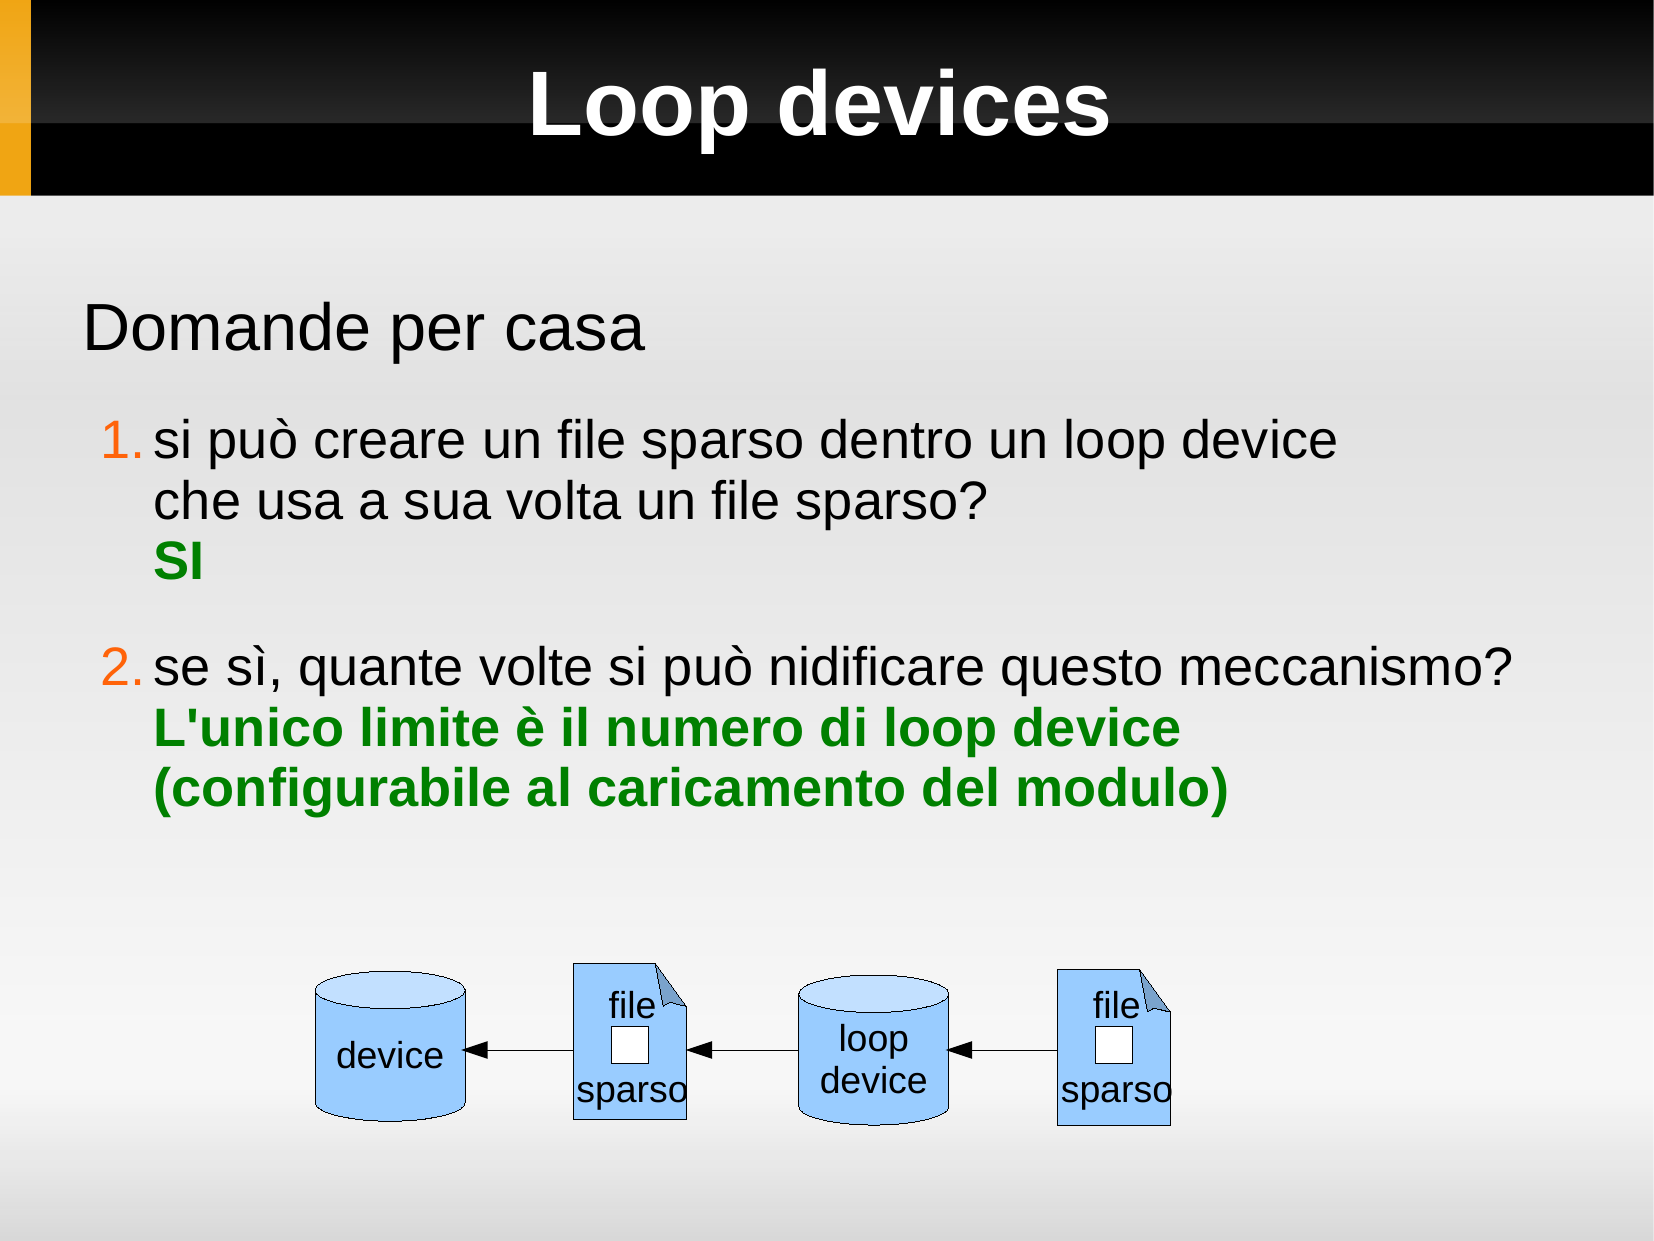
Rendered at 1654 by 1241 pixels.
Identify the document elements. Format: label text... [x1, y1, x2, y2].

text_box [1057, 969, 1146, 977]
text_box [573, 963, 666, 977]
list Domande per casa si può creare un file sparso dentro un loop device che usa a sua volta un file sparso? SI se sì, quante volte si può nidificare questo meccanismo? L'unico limite è il numero di loop device (configurabile al caricamento del modulo) [82, 290, 1571, 938]
text_box file sparso [561, 977, 704, 1119]
picture [0, 0, 1654, 1241]
title Loop devices [76, 0, 1565, 208]
text_box [1057, 1119, 1171, 1126]
text_box device [315, 991, 466, 1122]
text_box file sparso [1045, 977, 1188, 1119]
text_box [1095, 1026, 1133, 1064]
text_box loop device [798, 995, 949, 1126]
